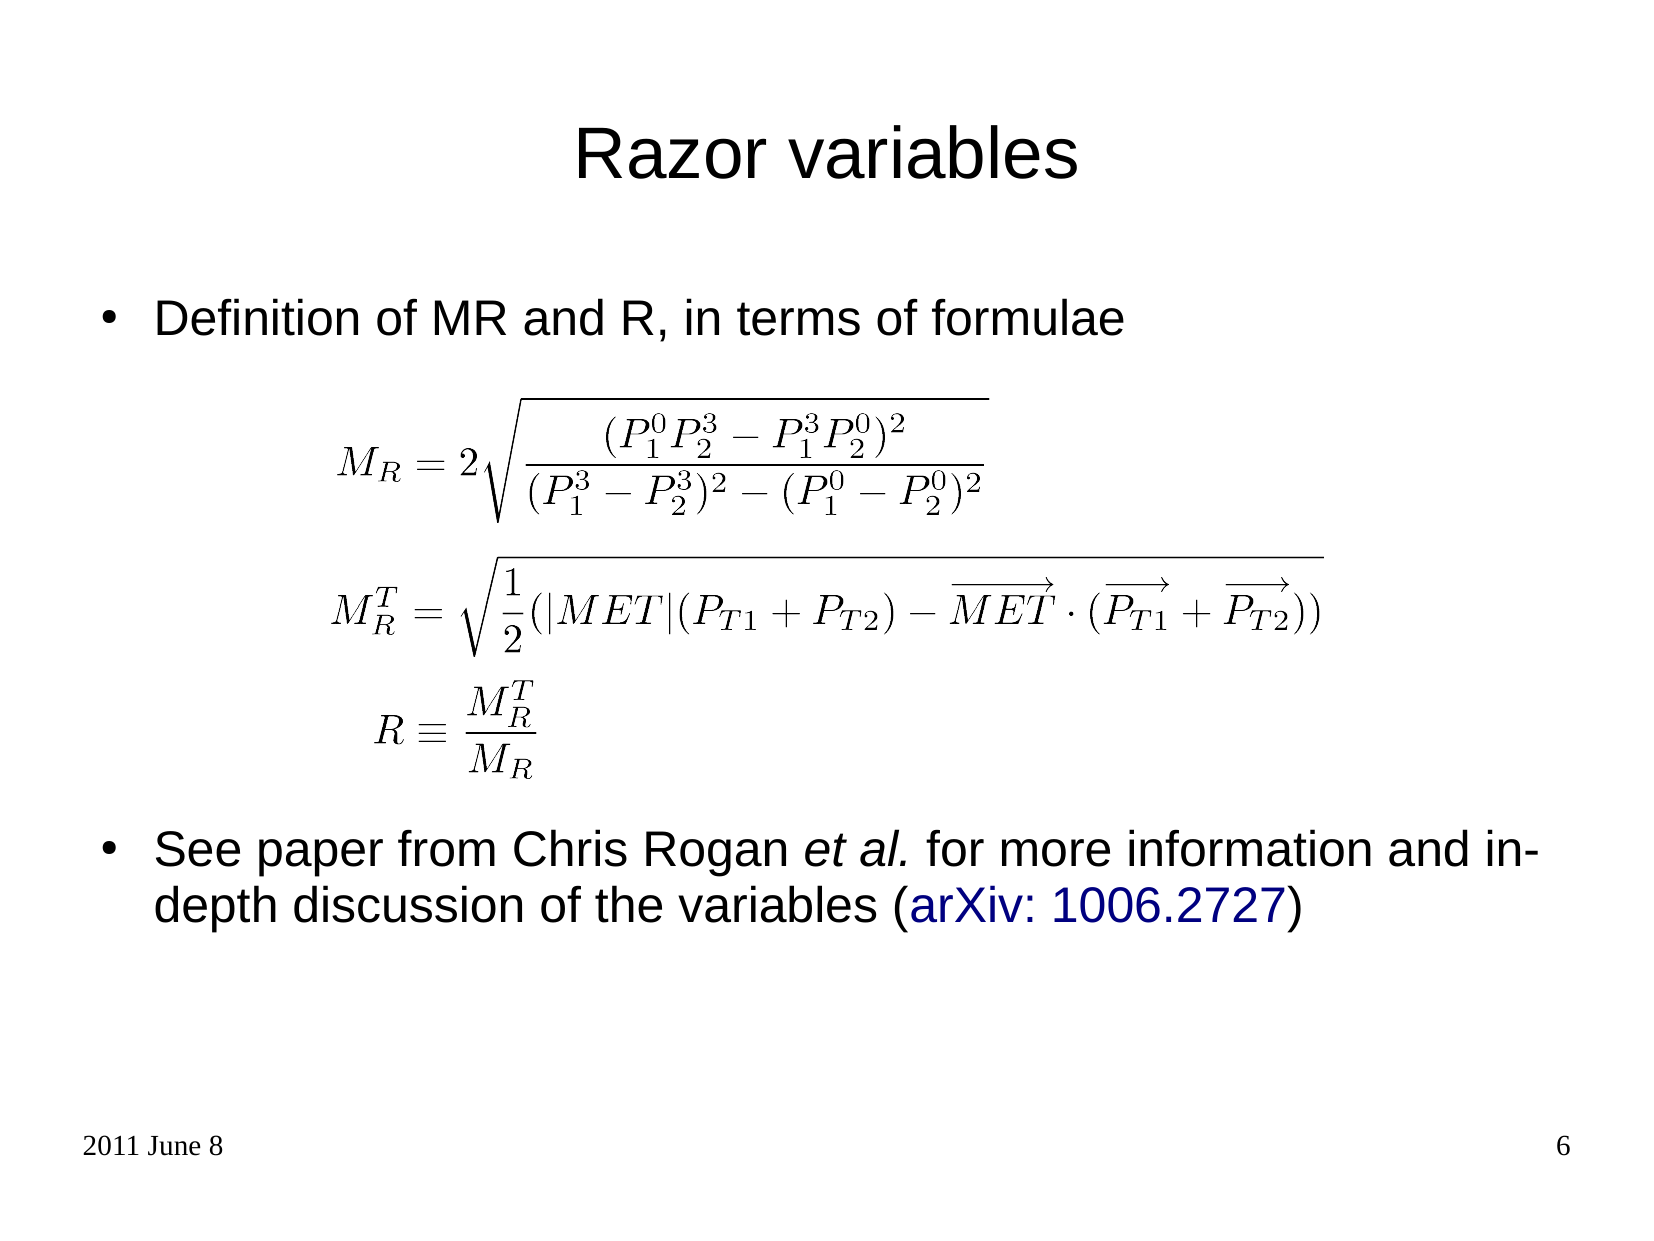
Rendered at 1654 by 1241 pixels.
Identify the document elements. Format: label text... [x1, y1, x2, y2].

list Definition of MR and R, in terms of formulae See paper from Chris Rogan et al. for more information and in-depth discussion of the variables (arXiv: 1006.2727) [82, 290, 1571, 1094]
picture [326, 554, 1327, 659]
title Razor variables [82, 56, 1571, 250]
picture [332, 393, 991, 527]
picture [369, 673, 541, 783]
